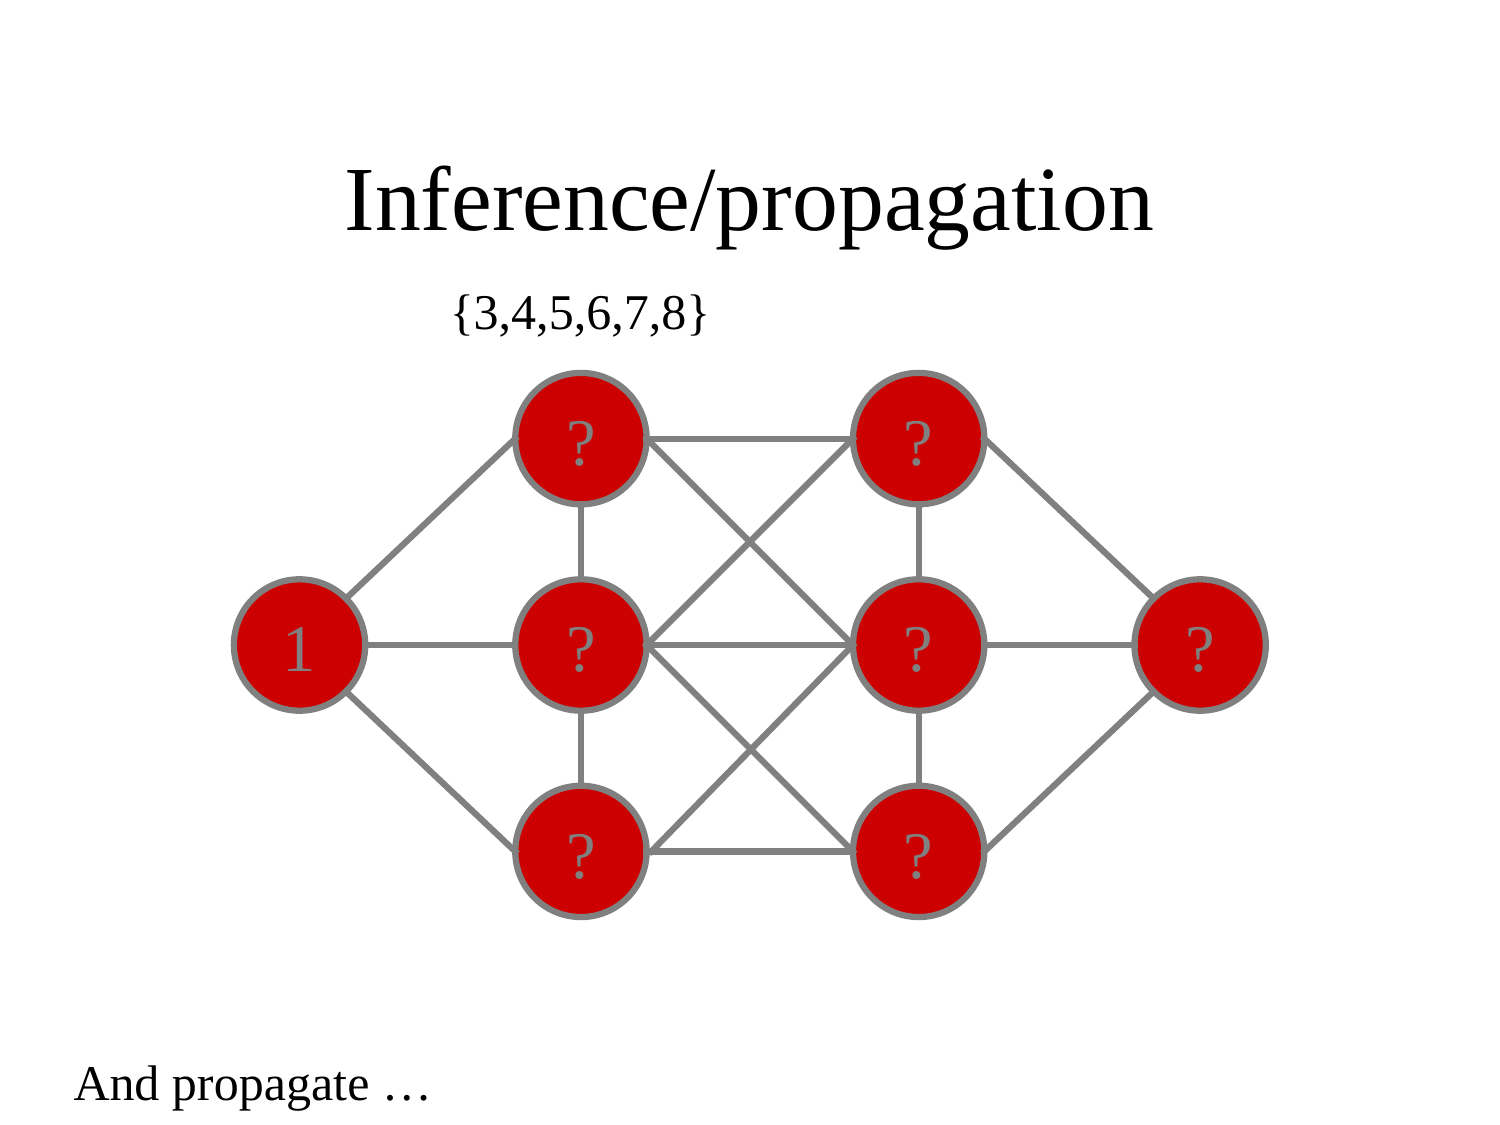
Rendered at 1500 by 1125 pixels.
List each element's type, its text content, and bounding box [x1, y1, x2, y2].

text_box ? [515, 372, 647, 505]
text_box {3,4,5,6,7,8} [435, 272, 811, 348]
text_box ? [515, 579, 647, 711]
text_box ? [853, 372, 985, 505]
text_box ? [515, 785, 647, 918]
text_box And propagate … [58, 1042, 447, 1119]
title Inference/propagation [112, 99, 1388, 288]
text_box ? [853, 785, 985, 918]
text_box ? [853, 579, 985, 711]
text_box ? [1134, 579, 1266, 711]
text_box 1 [233, 579, 366, 711]
